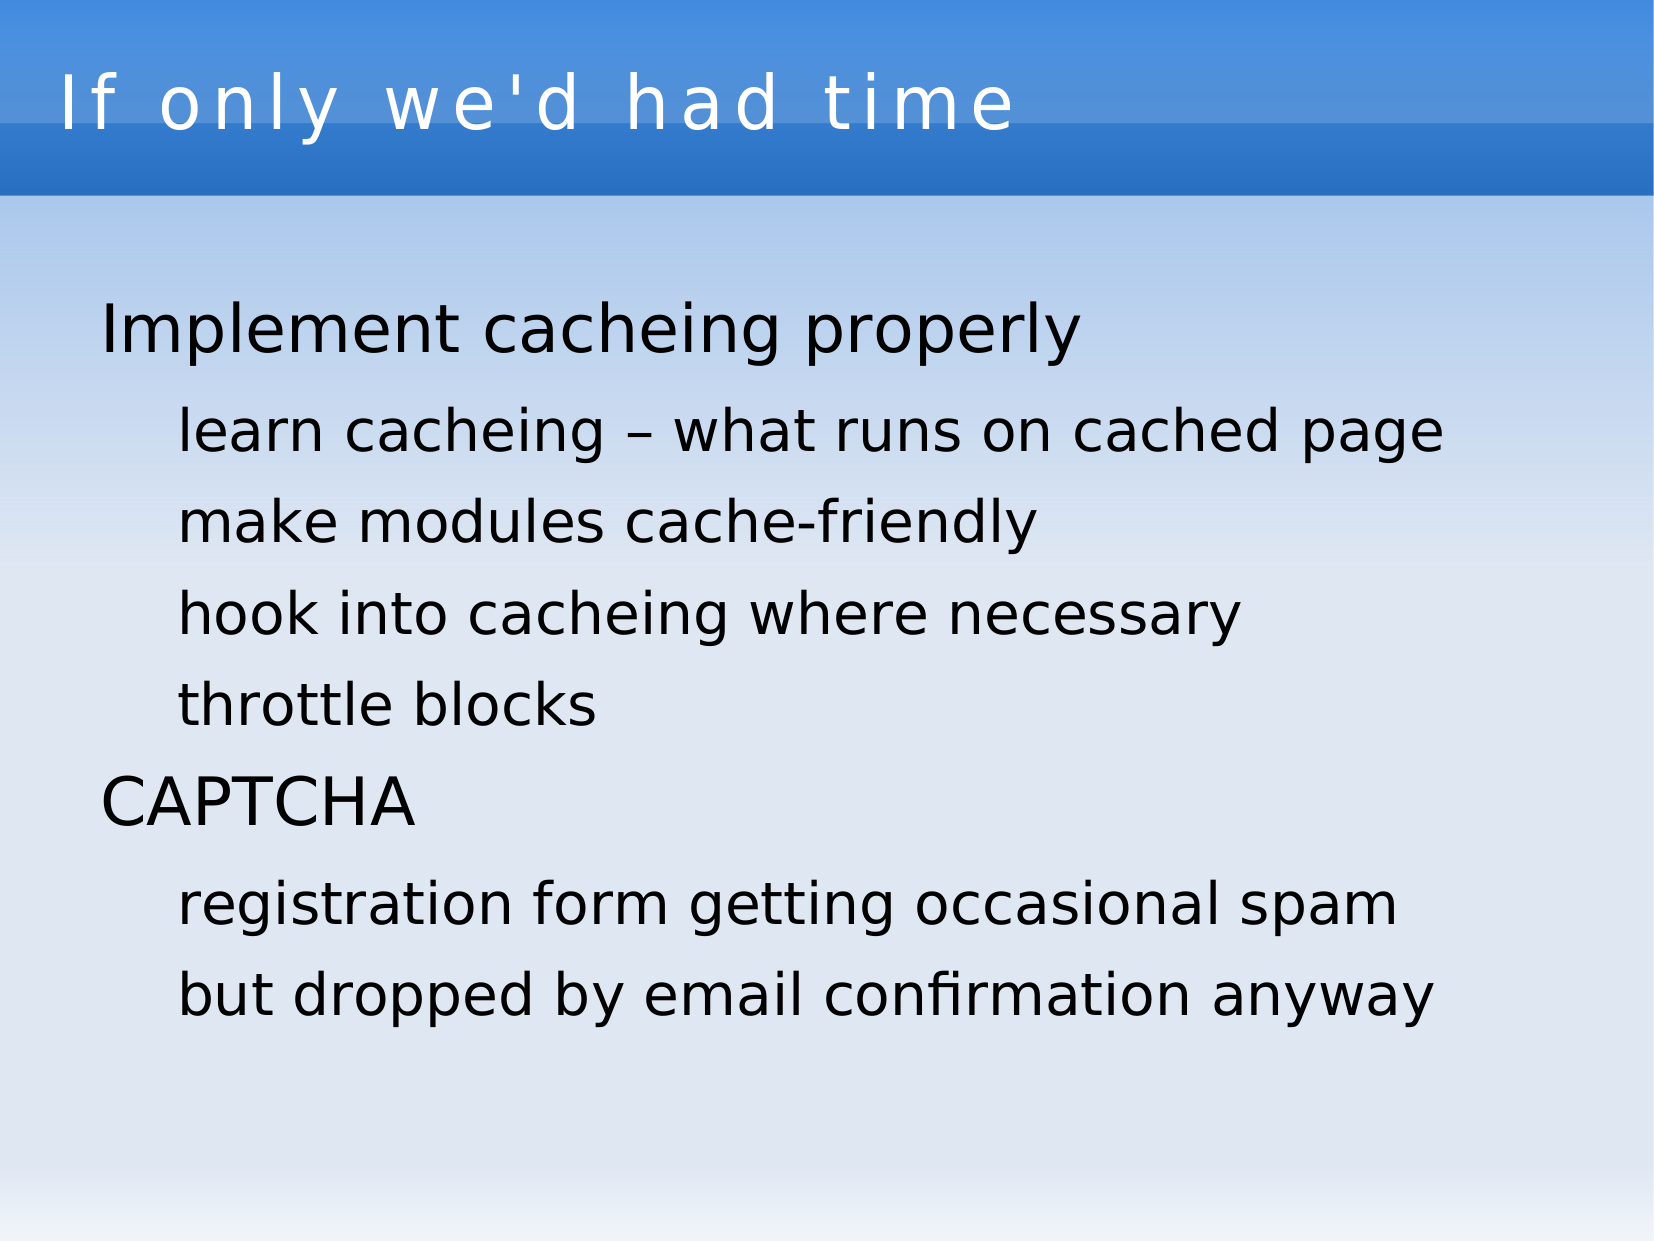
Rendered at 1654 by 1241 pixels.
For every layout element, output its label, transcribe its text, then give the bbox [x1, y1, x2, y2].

title If only we'd had time [59, 36, 1270, 171]
picture [0, 0, 1654, 1241]
list Implement cacheing properly learn cacheing – what runs on cached page make modules cache-friendly hook into cacheing where necessary throttle blocks CAPTCHA registration form getting occasional spam but dropped by email confirmation anyway [82, 290, 1571, 1094]
